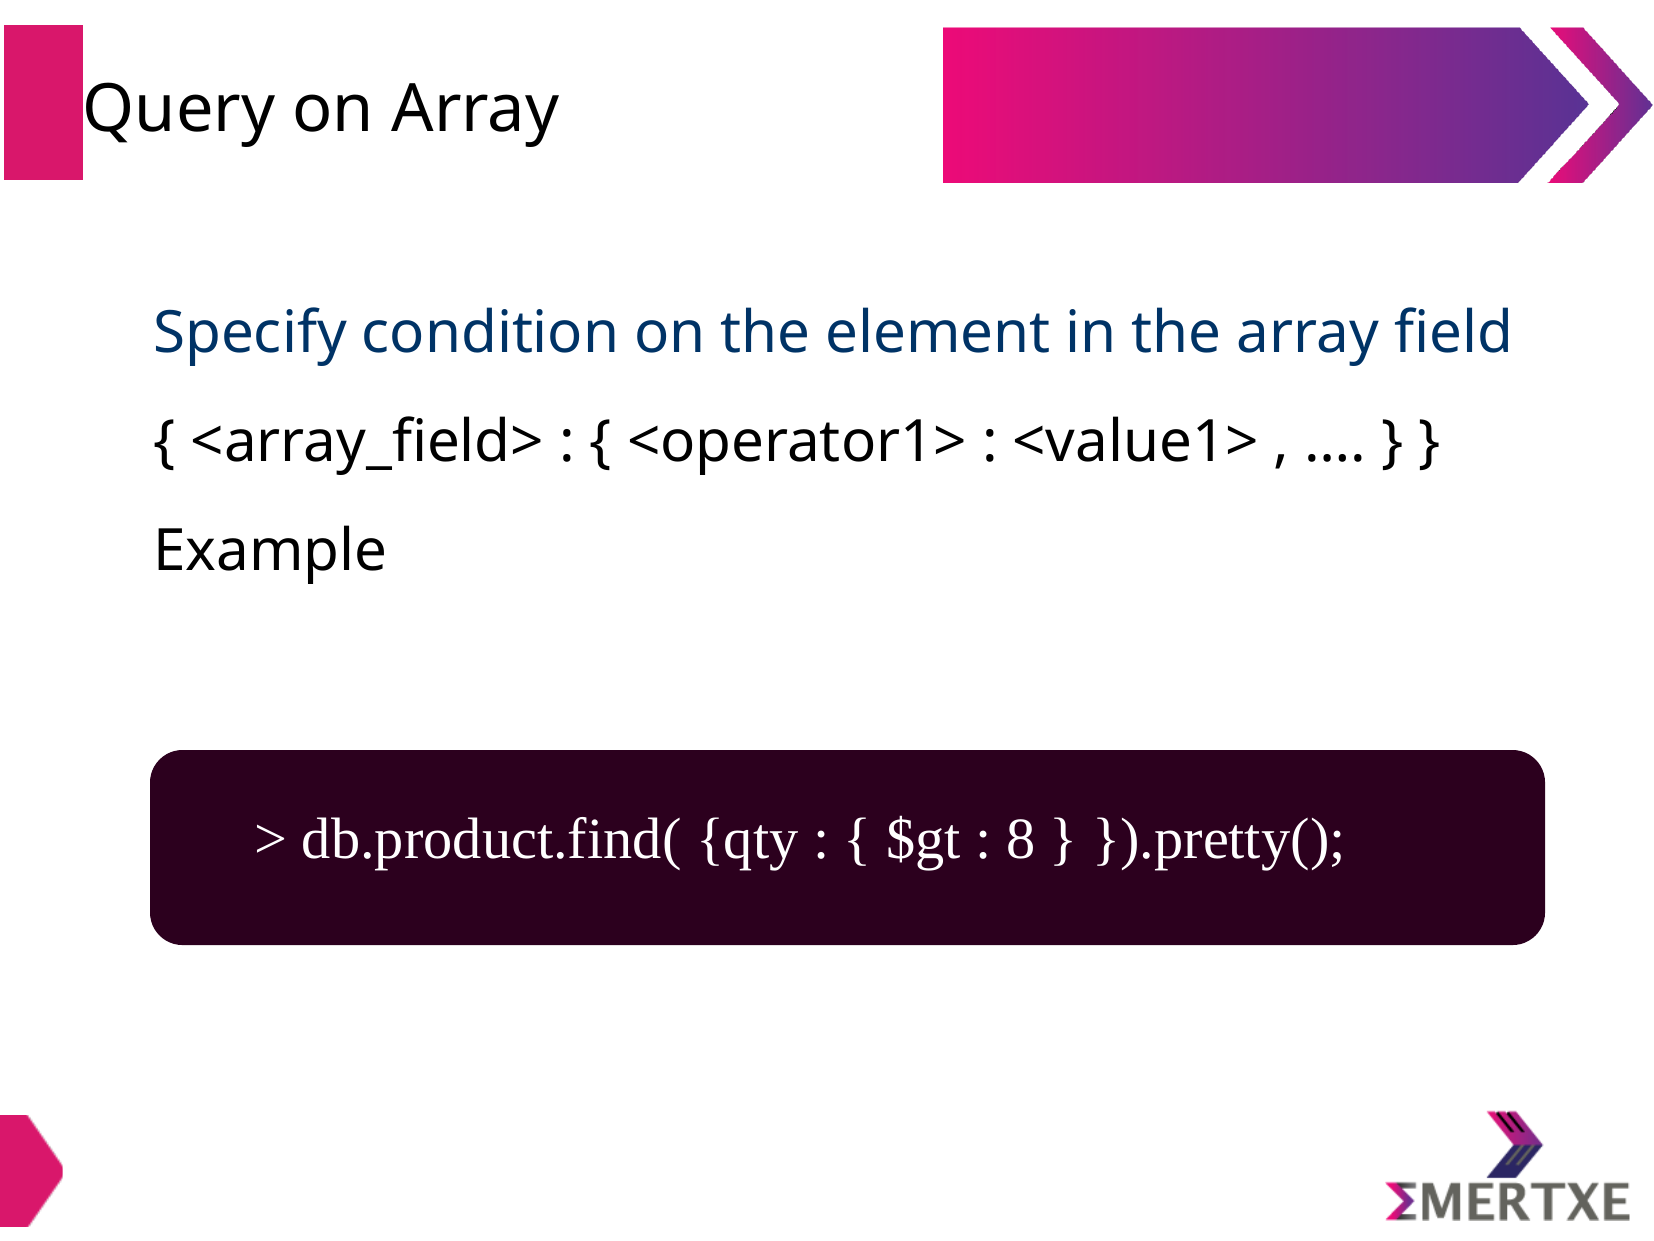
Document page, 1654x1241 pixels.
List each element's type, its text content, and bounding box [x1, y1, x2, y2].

list Specify condition on the element in the array field { <array_field> : { <operator1> : <value1> , …. } } Example [82, 290, 1571, 1010]
text_box [150, 750, 1546, 946]
title Query on Array [82, 2, 1571, 210]
text_box > db.product.find( {qty : { $gt : 8 } }).pretty(); [240, 799, 1441, 901]
picture [1385, 1107, 1631, 1221]
picture [1571, 27, 1653, 183]
